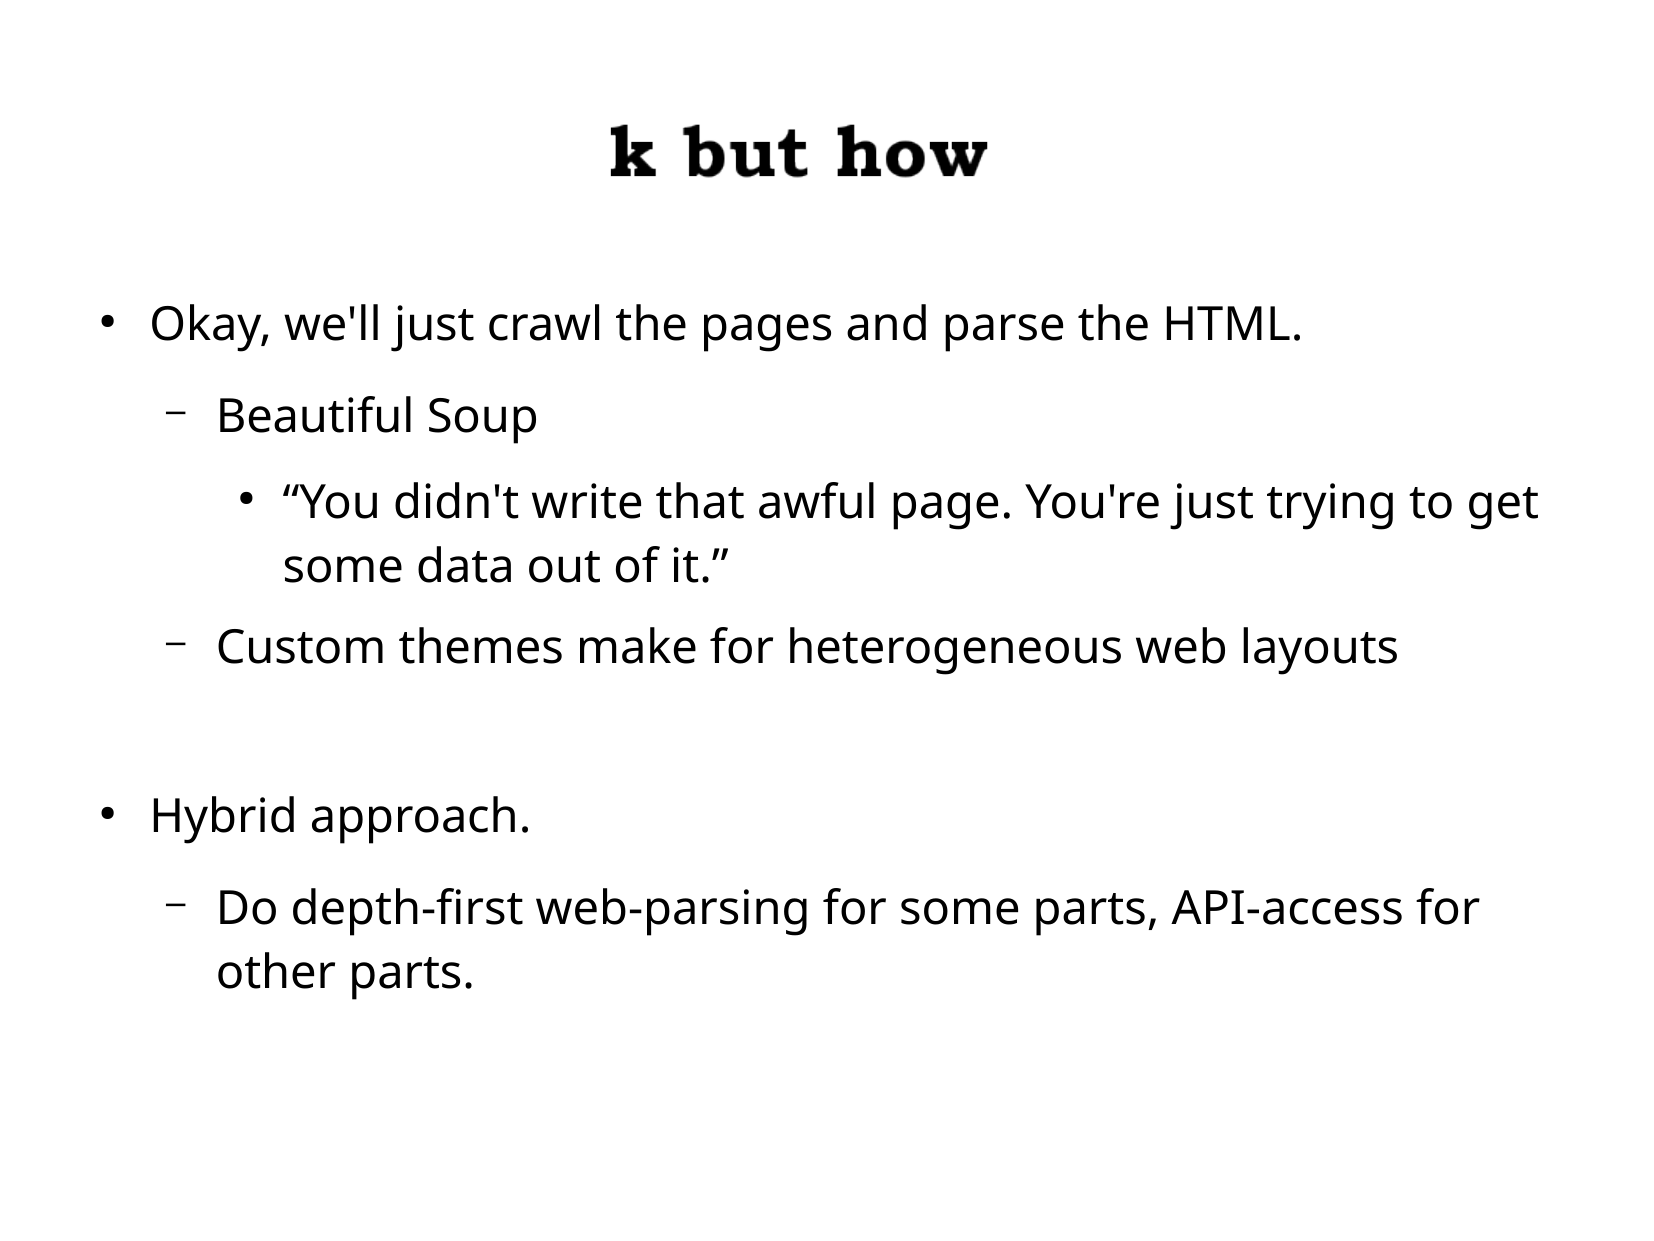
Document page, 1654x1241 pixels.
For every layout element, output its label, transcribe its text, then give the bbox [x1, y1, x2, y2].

list Okay, we'll just crawl the pages and parse the HTML. Beautiful Soup “You didn't write that awful page. You're just trying to get some data out of it.” Custom themes make for heterogeneous web layouts Hybrid approach. Do depth-first web-parsing for some parts, API-access for other parts. [82, 290, 1571, 1010]
picture [600, 98, 1460, 208]
